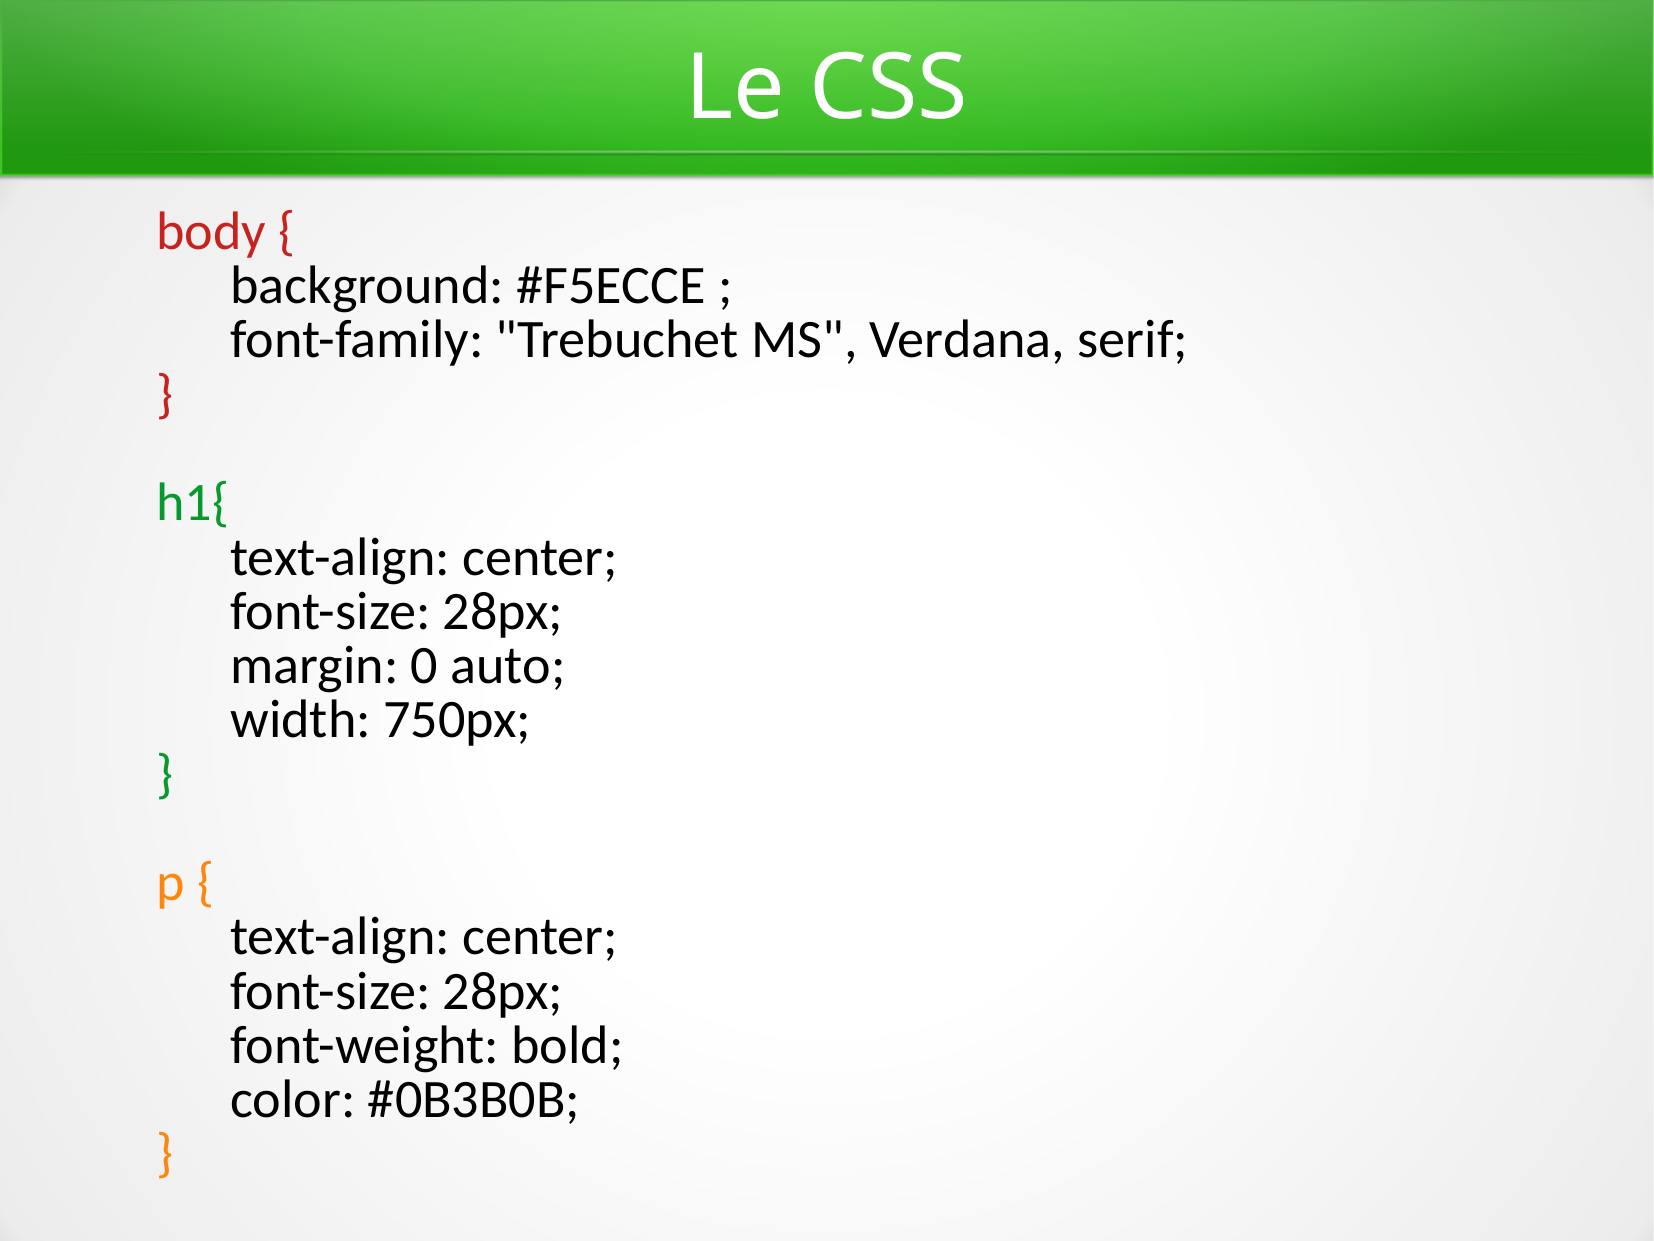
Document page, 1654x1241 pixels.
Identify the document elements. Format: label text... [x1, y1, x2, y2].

title Le CSS [82, 11, 1571, 154]
picture [0, 0, 1654, 1241]
text_box body { background: #F5ECCE ; font-family: "Trebuchet MS", Verdana, serif; } h1{ text-align: center; font-size: 28px; margin: 0 auto; width: 750px; } p { text-align: center; font-size: 28px; font-weight: bold; color: #0B3B0B; } [141, 201, 1406, 1193]
